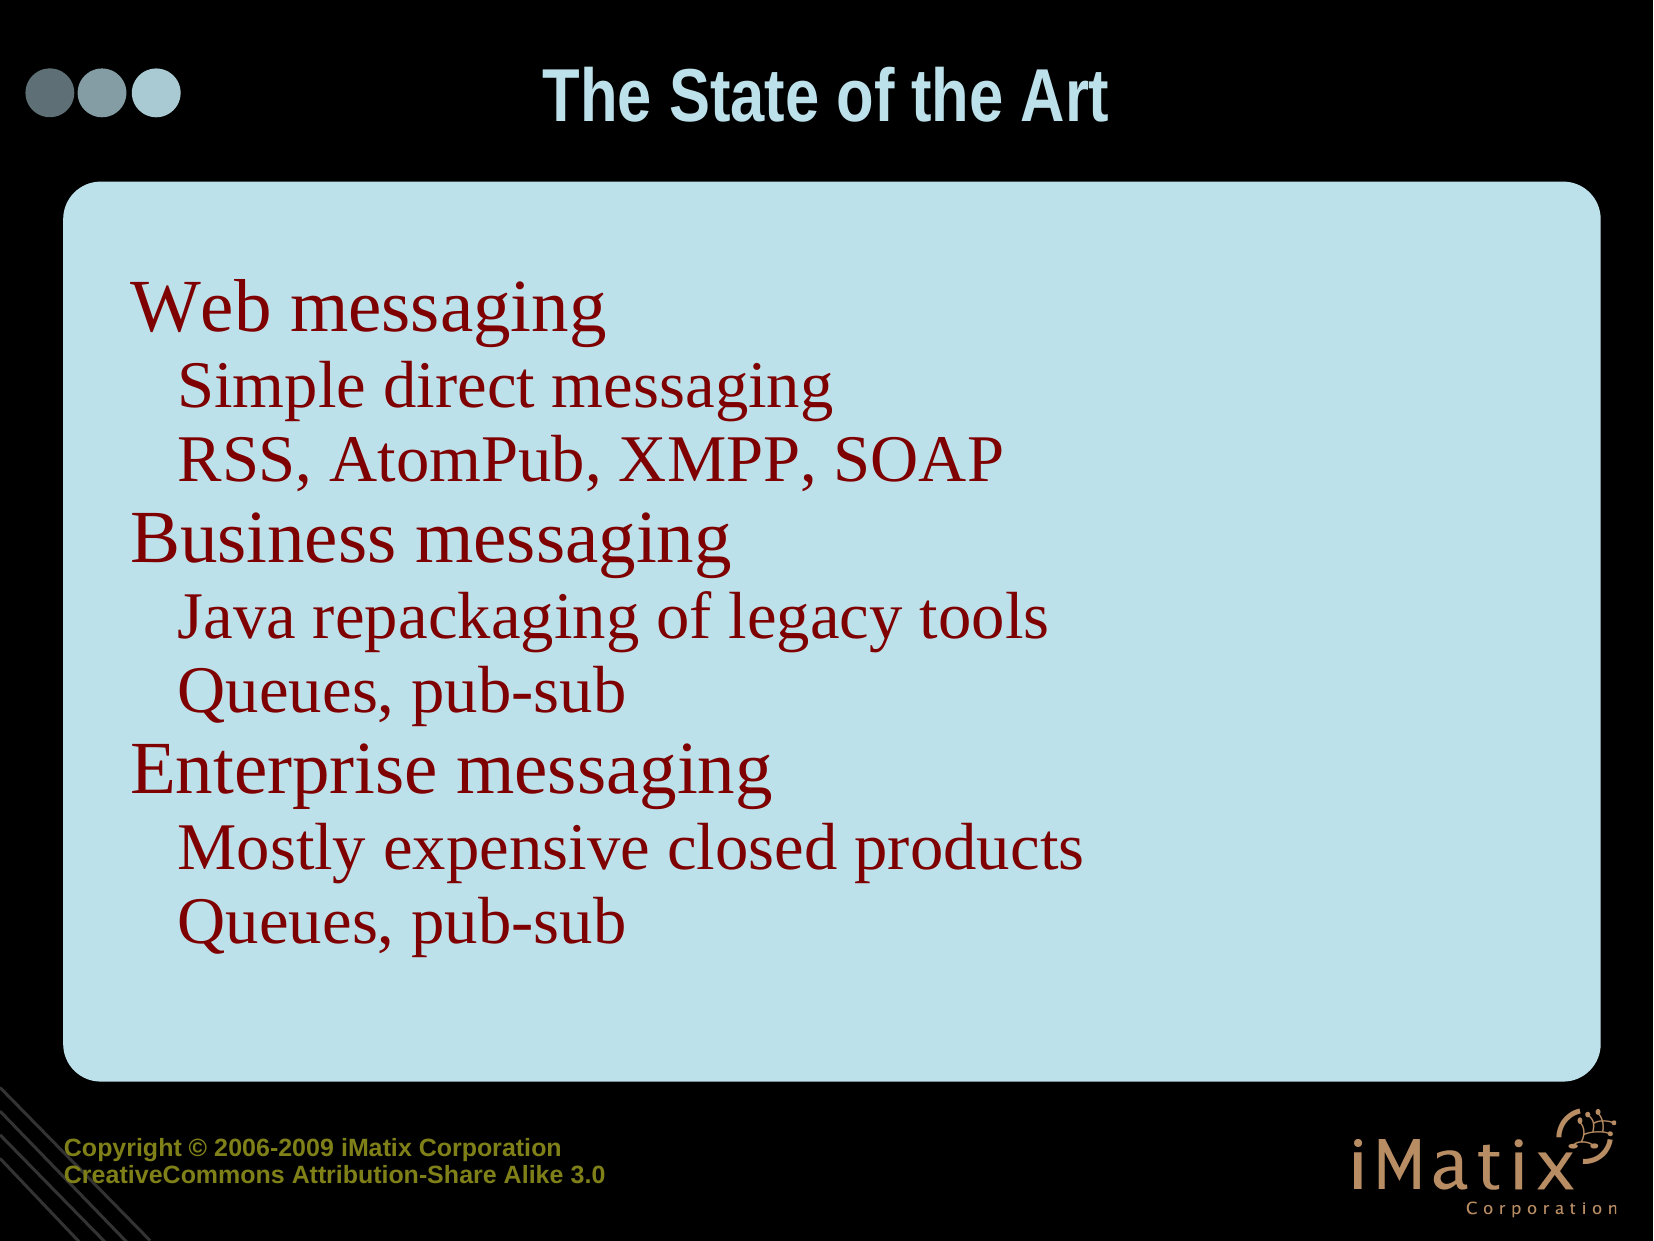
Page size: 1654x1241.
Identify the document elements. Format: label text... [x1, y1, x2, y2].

list Web messaging Simple direct messaging RSS, AtomPub, XMPP, SOAP Business messaging Java repackaging of legacy tools Queues, pub-sub Enterprise messaging Mostly expensive closed products Queues, pub-sub [118, 264, 1509, 1010]
title The State of the Art [0, 0, 1653, 188]
picture [1354, 1108, 1617, 1219]
